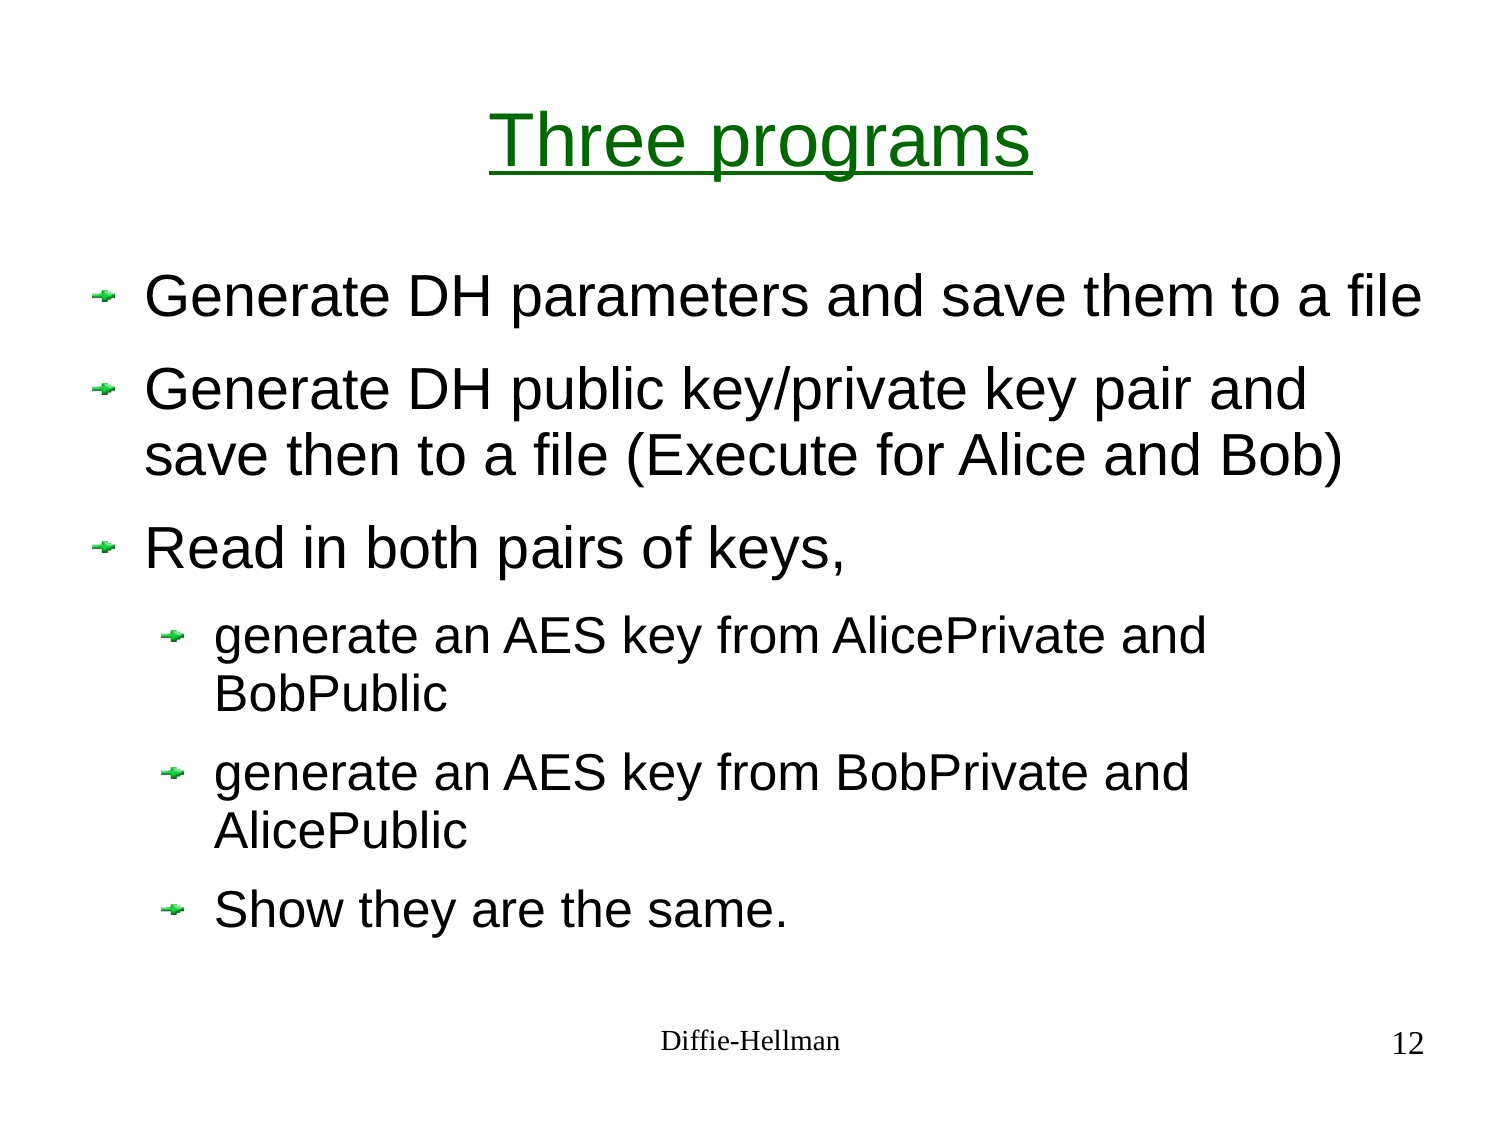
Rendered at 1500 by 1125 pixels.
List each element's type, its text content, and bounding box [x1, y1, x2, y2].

title Three programs [75, 44, 1447, 236]
list Generate DH parameters and save them to a file Generate DH public key/private key pair and save then to a file (Execute for Alice and Bob) Read in both pairs of keys, generate an AES key from AlicePrivate and BobPublic generate an AES key from BobPrivate and AlicePublic Show they are the same. [75, 263, 1447, 997]
